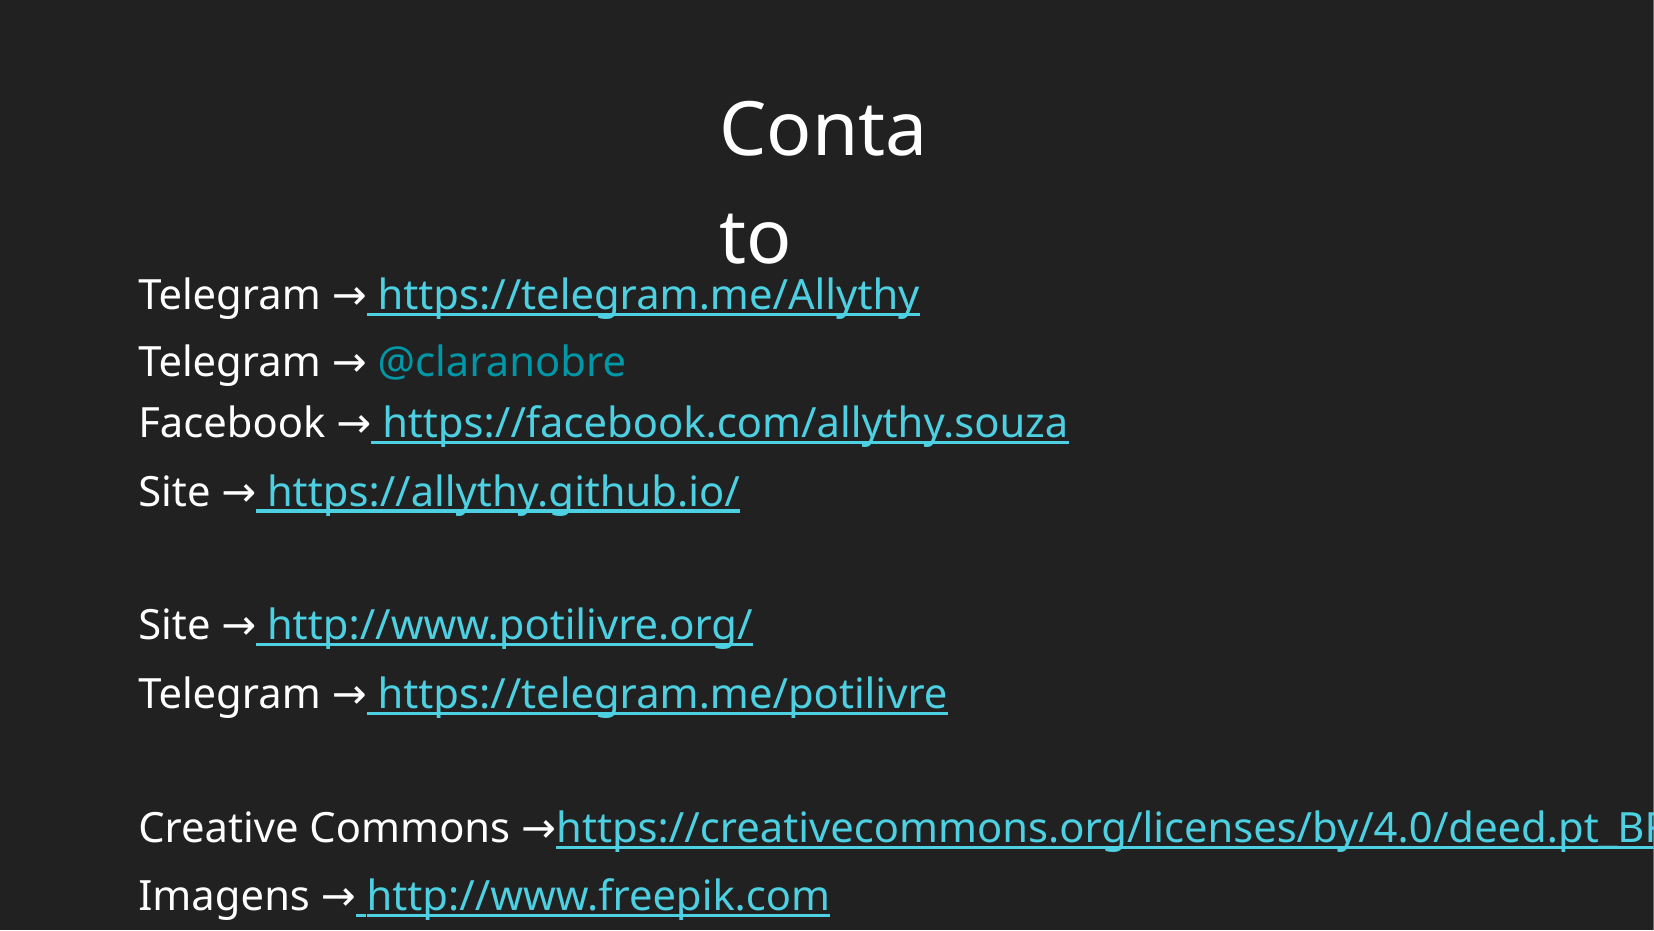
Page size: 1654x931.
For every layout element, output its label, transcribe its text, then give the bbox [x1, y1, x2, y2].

text_box Telegram → https://telegram.me/Allythy Telegram → @claranobre Facebook → https://facebook.com/allythy.souza Site → https://allythy.github.io/ Site → http://www.potilivre.org/ Telegram → https://telegram.me/potilivre Creative Commons →https://creativecommons.org/licenses/by/4.0/deed.pt_BR Imagens → http://www.freepik.com [123, 175, 1654, 931]
text_box Contato [704, 109, 950, 175]
